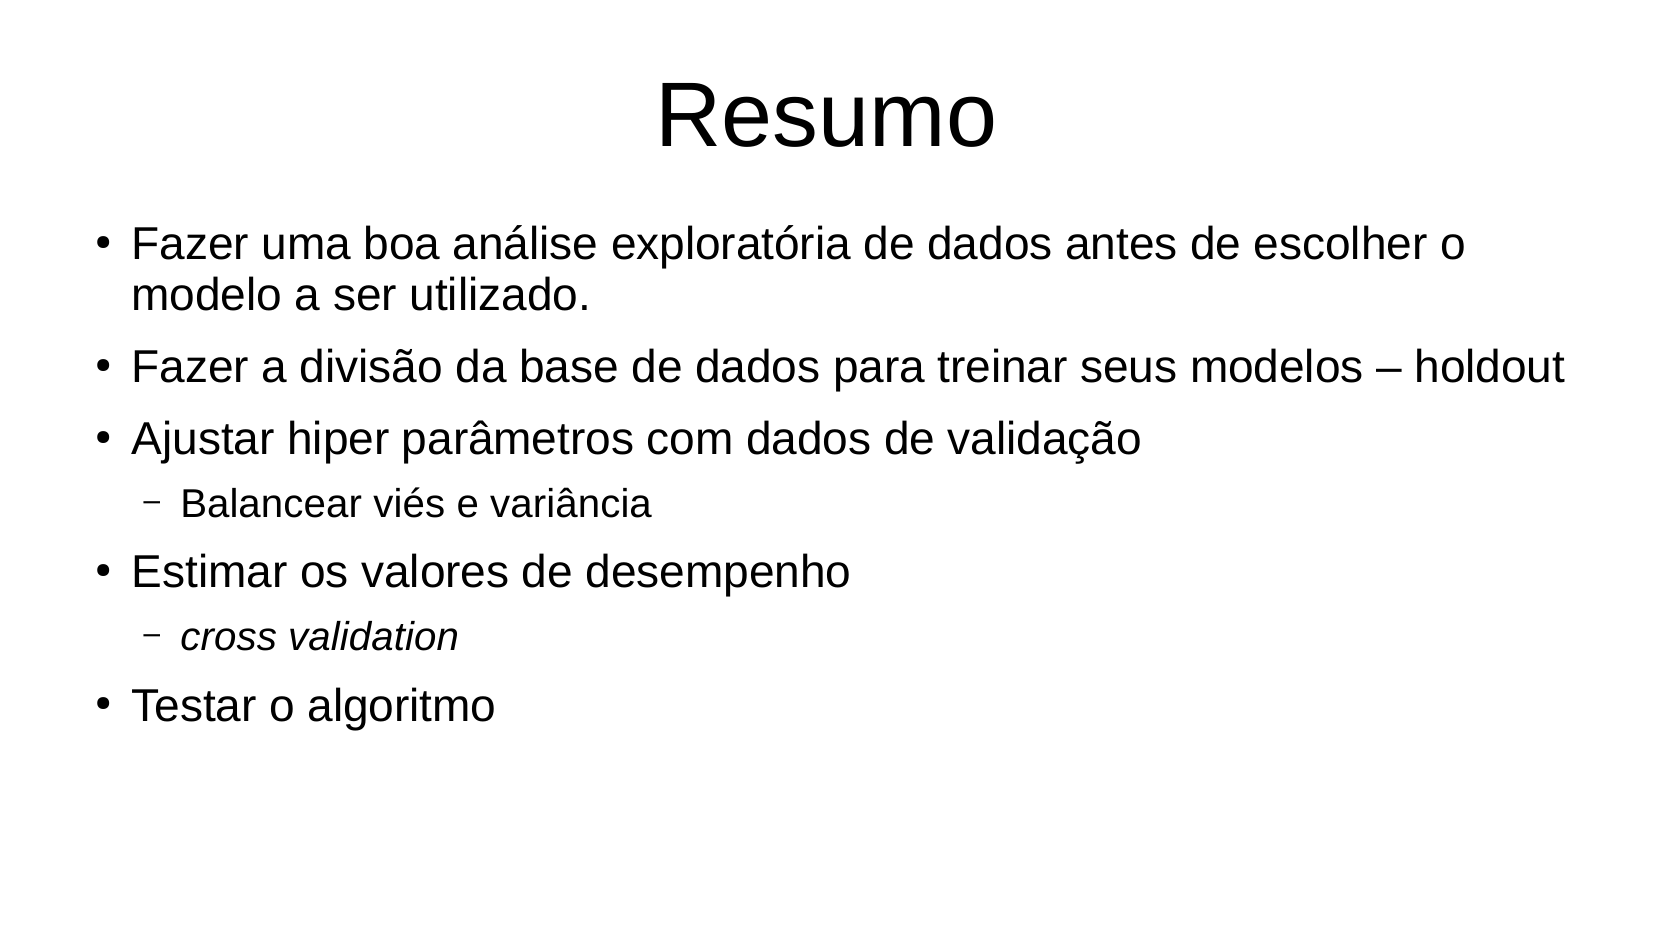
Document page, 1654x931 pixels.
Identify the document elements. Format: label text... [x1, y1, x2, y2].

title Resumo [82, 37, 1571, 193]
list Fazer uma boa análise exploratória de dados antes de escolher o modelo a ser utilizado. Fazer a divisão da base de dados para treinar seus modelos – holdout Ajustar hiper parâmetros com dados de validação Balancear viés e variância Estimar os valores de desempenho cross validation Testar o algoritmo [82, 217, 1571, 758]
